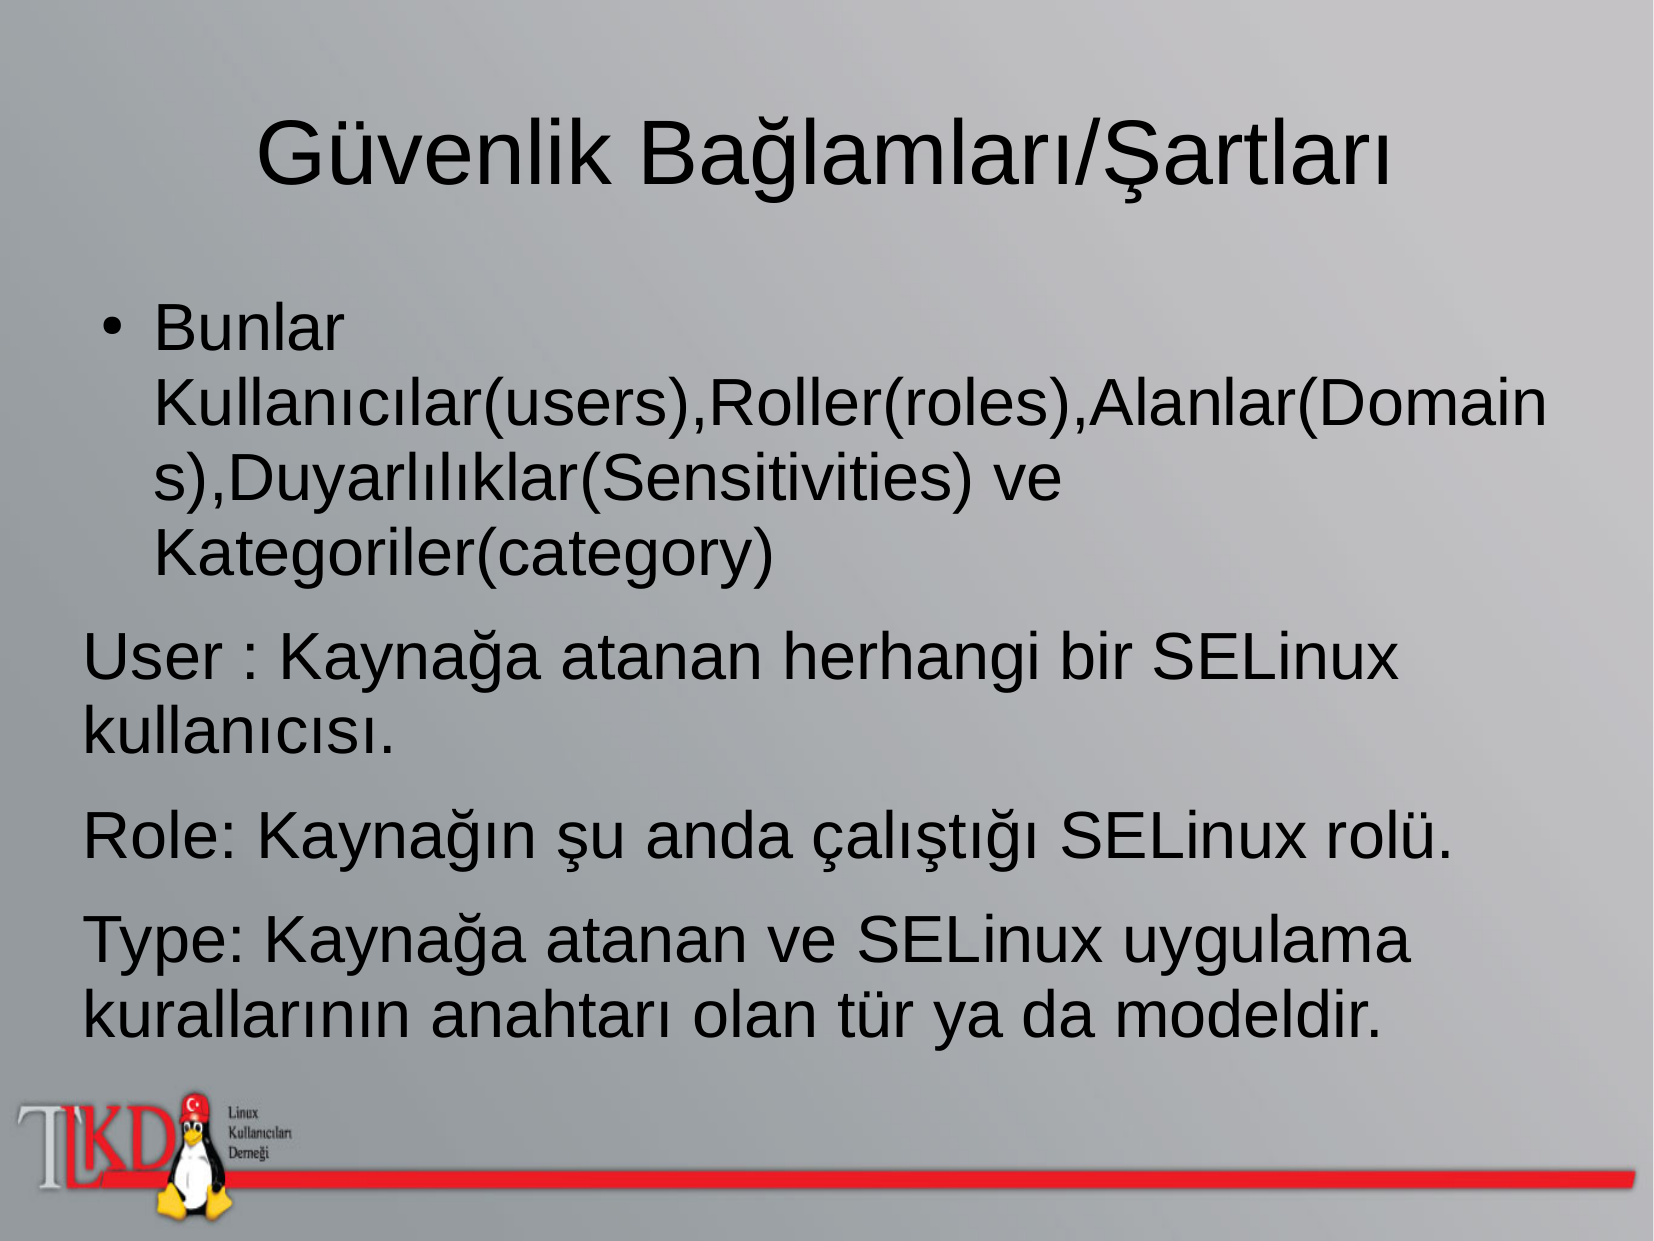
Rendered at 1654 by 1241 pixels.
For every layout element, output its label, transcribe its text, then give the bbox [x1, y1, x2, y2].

list Bunlar Kullanıcılar(users),Roller(roles),Alanlar(Domains),Duyarlılıklar(Sensitivities) ve Kategoriler(category) User : Kaynağa atanan herhangi bir SELinux kullanıcısı. Role: Kaynağın şu anda çalıştığı SELinux rolü. Type: Kaynağa atanan ve SELinux uygulama kurallarının anahtarı olan tür ya da modeldir. [82, 290, 1571, 1109]
picture [0, 0, 1654, 1241]
title Güvenlik Bağlamları/Şartları [82, 49, 1571, 257]
